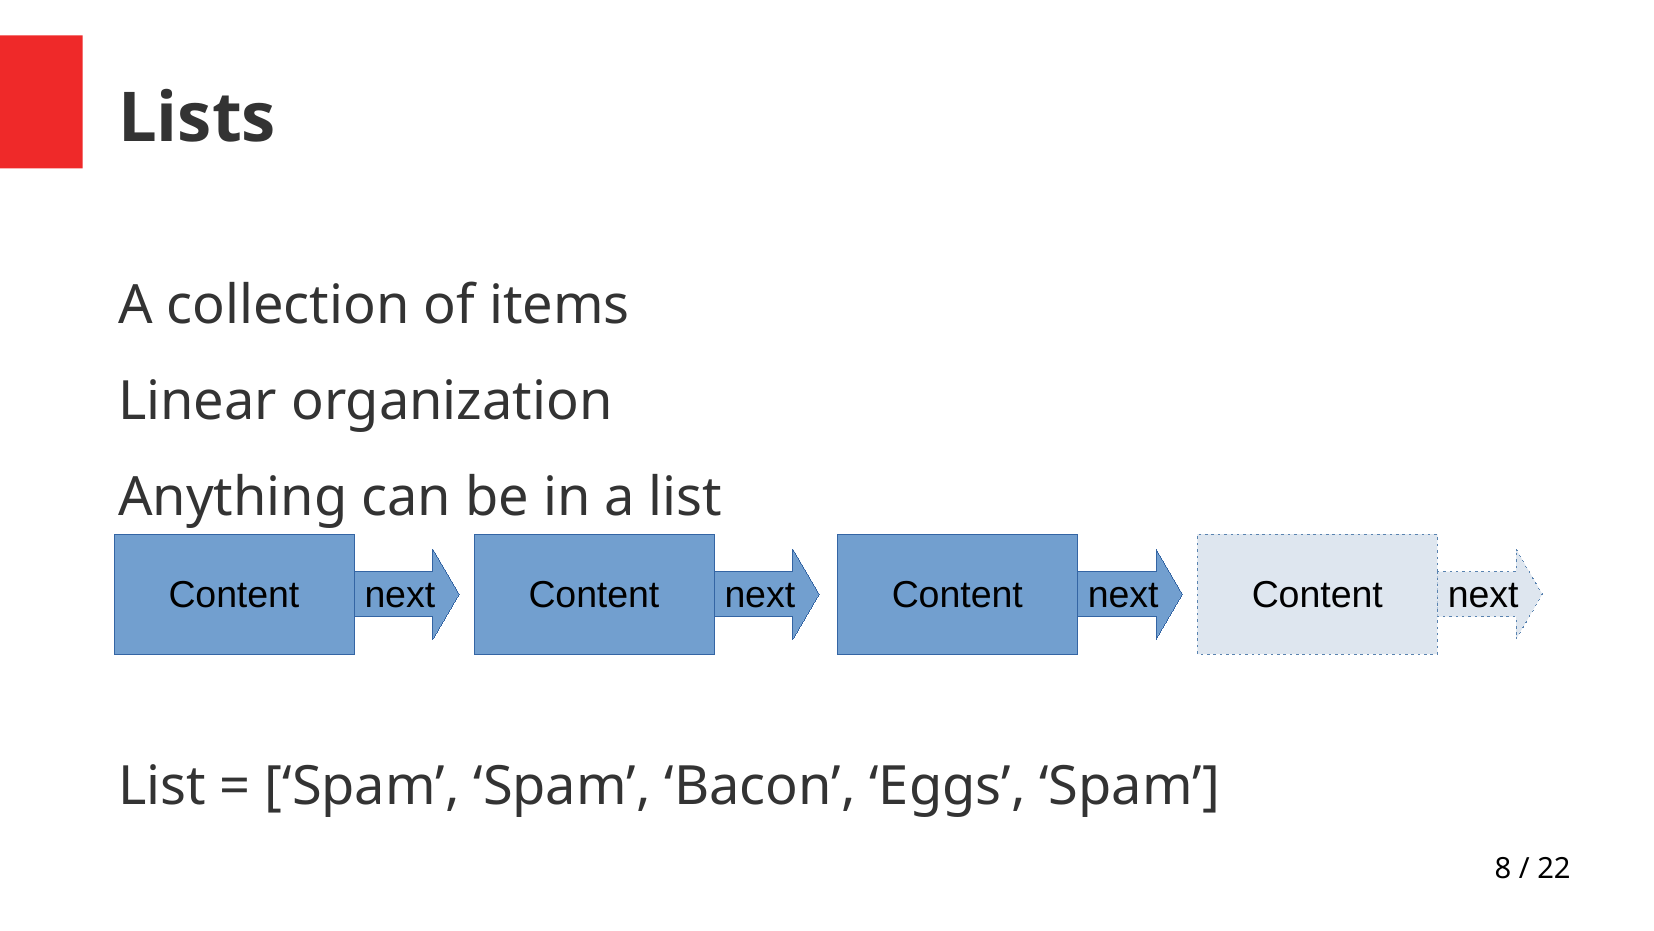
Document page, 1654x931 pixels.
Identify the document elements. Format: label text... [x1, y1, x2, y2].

text_box Content [474, 534, 715, 655]
title Lists [118, 37, 1571, 193]
text_box next [1077, 549, 1183, 640]
text_box Content [114, 534, 355, 655]
text_box Content [1197, 534, 1438, 655]
text_box next [354, 549, 460, 640]
text_box next [714, 549, 820, 640]
text_box Content [837, 534, 1078, 655]
text_box next [1437, 549, 1543, 640]
list A collection of items Linear organization Anything can be in a list List = [‘Spam’, ‘Spam’, ‘Bacon’, ‘Eggs’, ‘Spam’] [118, 265, 1536, 806]
